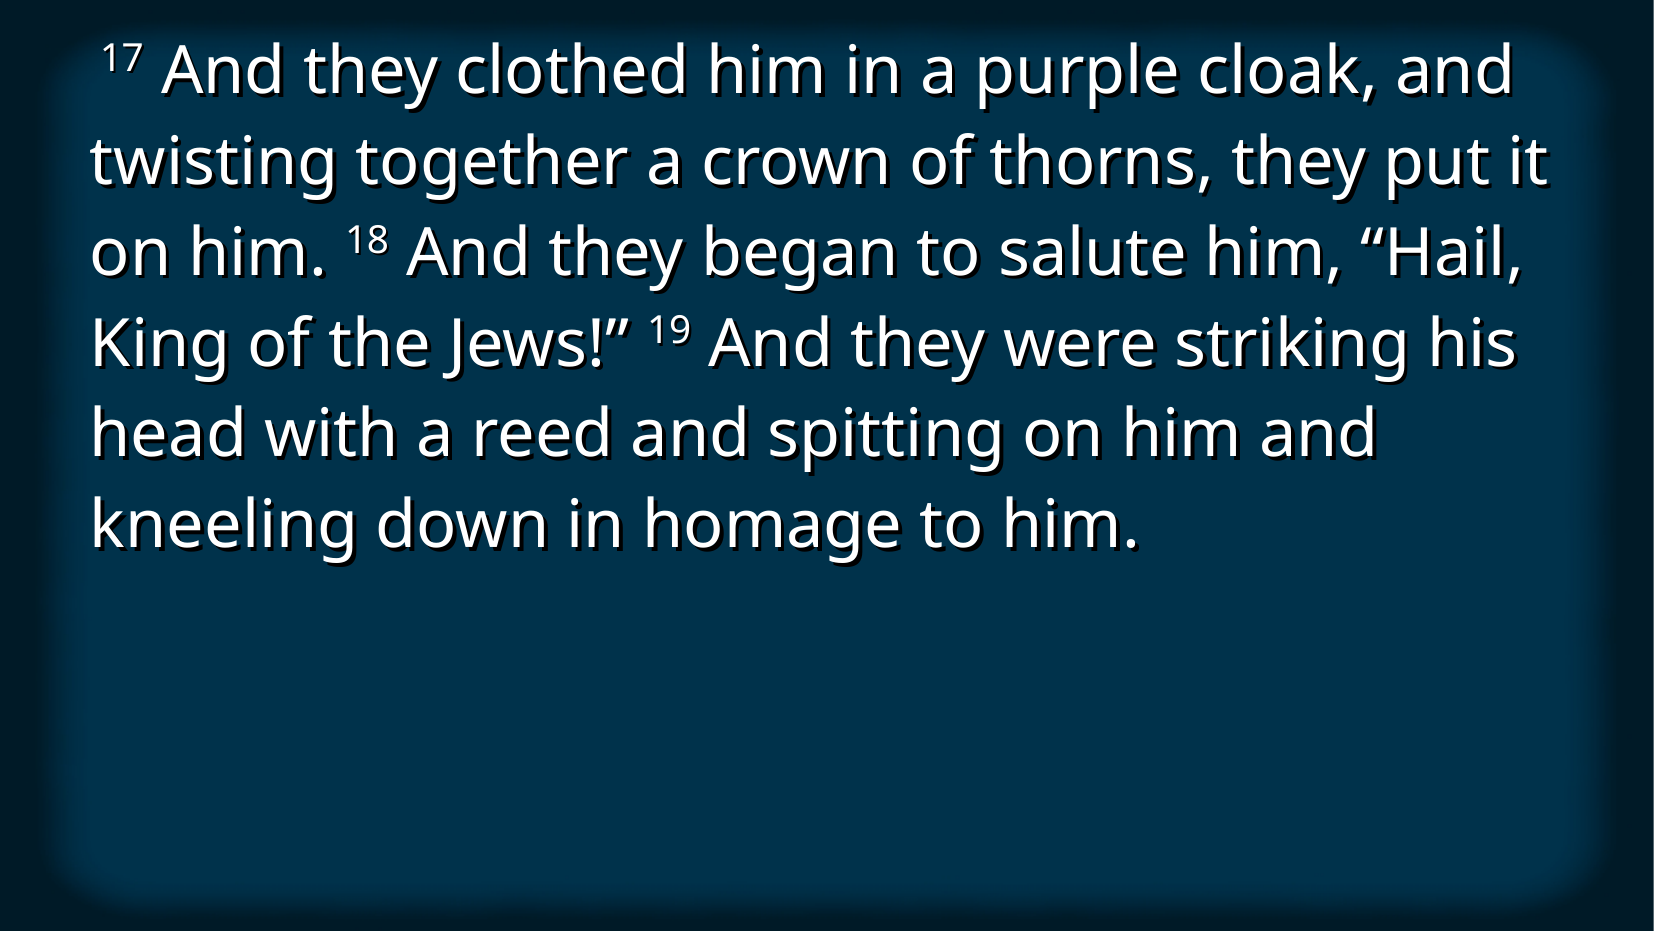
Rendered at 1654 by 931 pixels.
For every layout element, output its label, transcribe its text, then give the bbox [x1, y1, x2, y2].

picture [0, 0, 1654, 931]
text_box 17 And they clothed him in a purple cloak, and twisting together a crown of thorns, they put it on him. 18 And they began to salute him, “Hail, King of the Jews!” 19 And they were striking his head with a reed and spitting on him and kneeling down in homage to him. [75, 15, 1576, 563]
